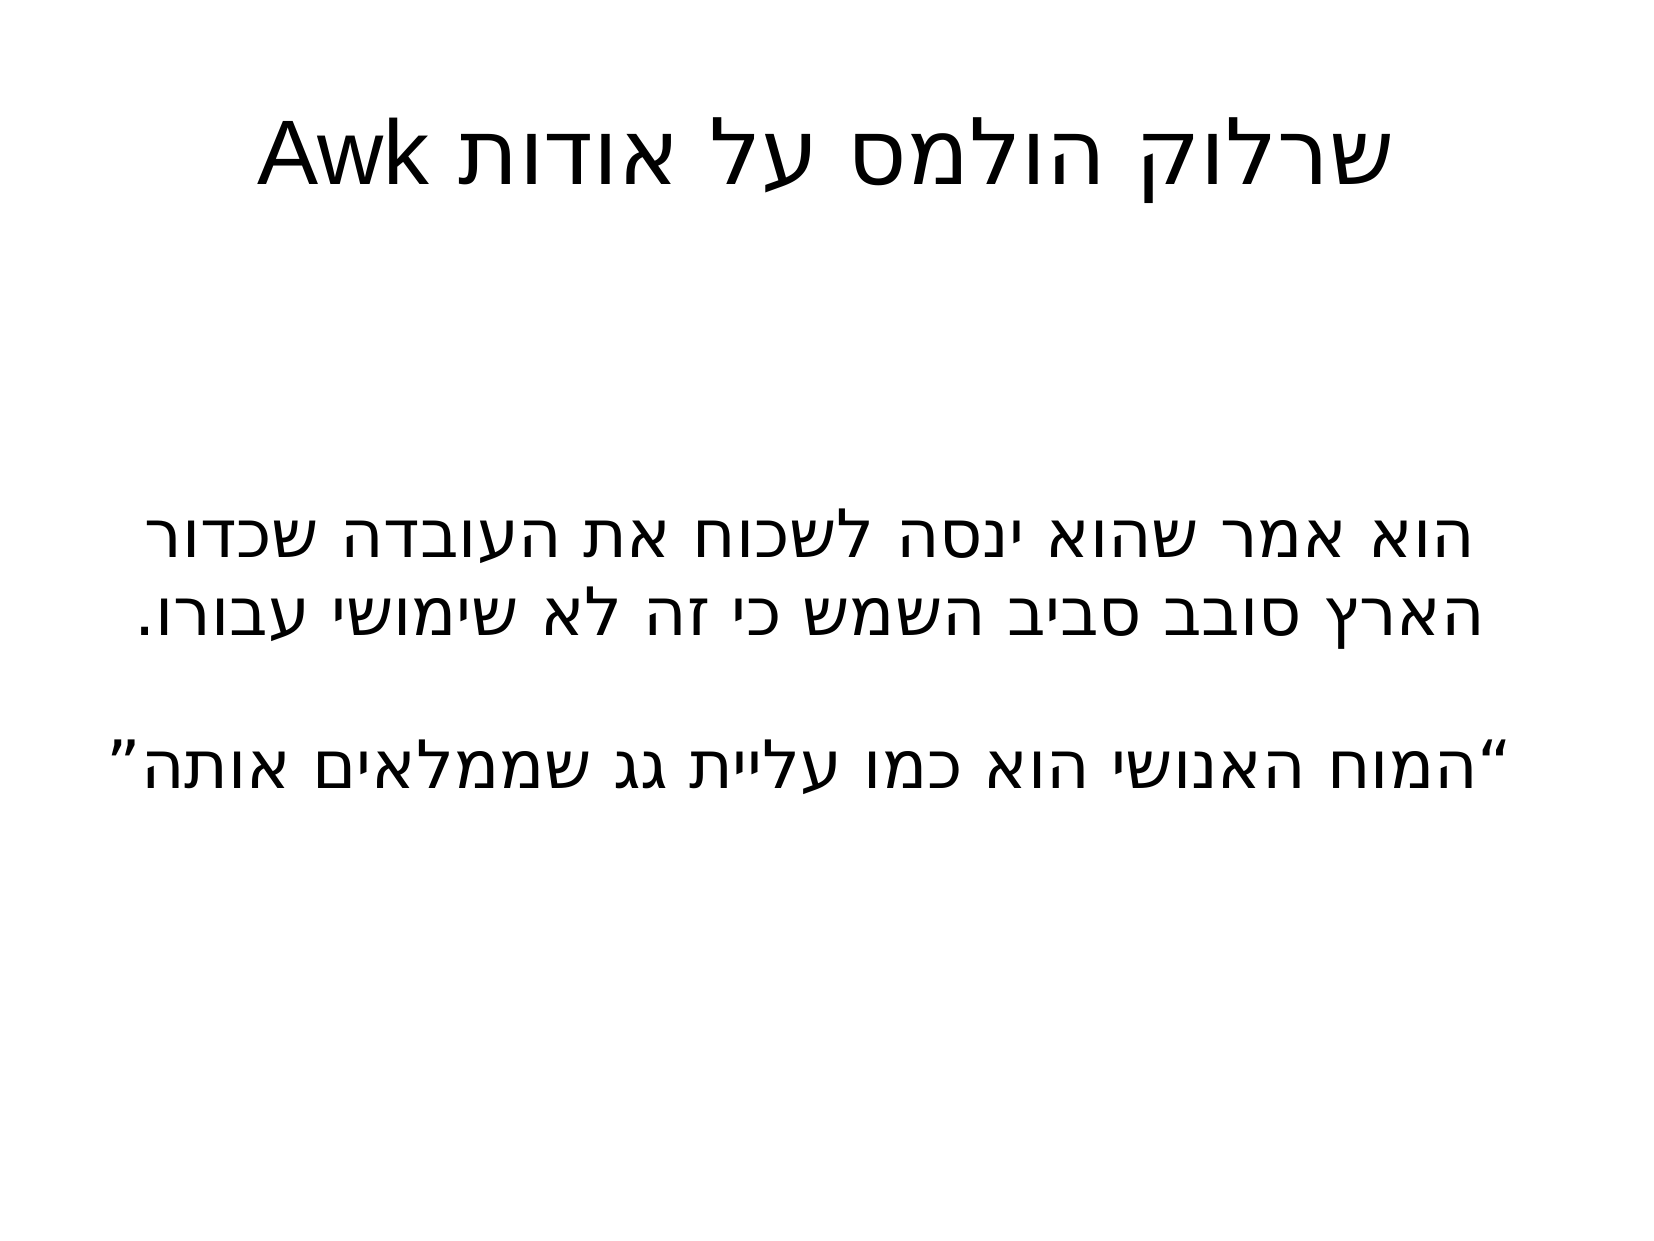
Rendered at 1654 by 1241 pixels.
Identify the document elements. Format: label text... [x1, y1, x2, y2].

subtitle הוא אמר שהוא ינסה לשכוח את העובדה שכדור הארץ סובב סביב השמש כי זה לא שימושי עבורו. “המוח האנושי הוא כמו עליית גג שממלאים אותה” [82, 290, 1538, 1010]
title שרלוק הולמס על אודות Awk [82, 49, 1571, 257]
